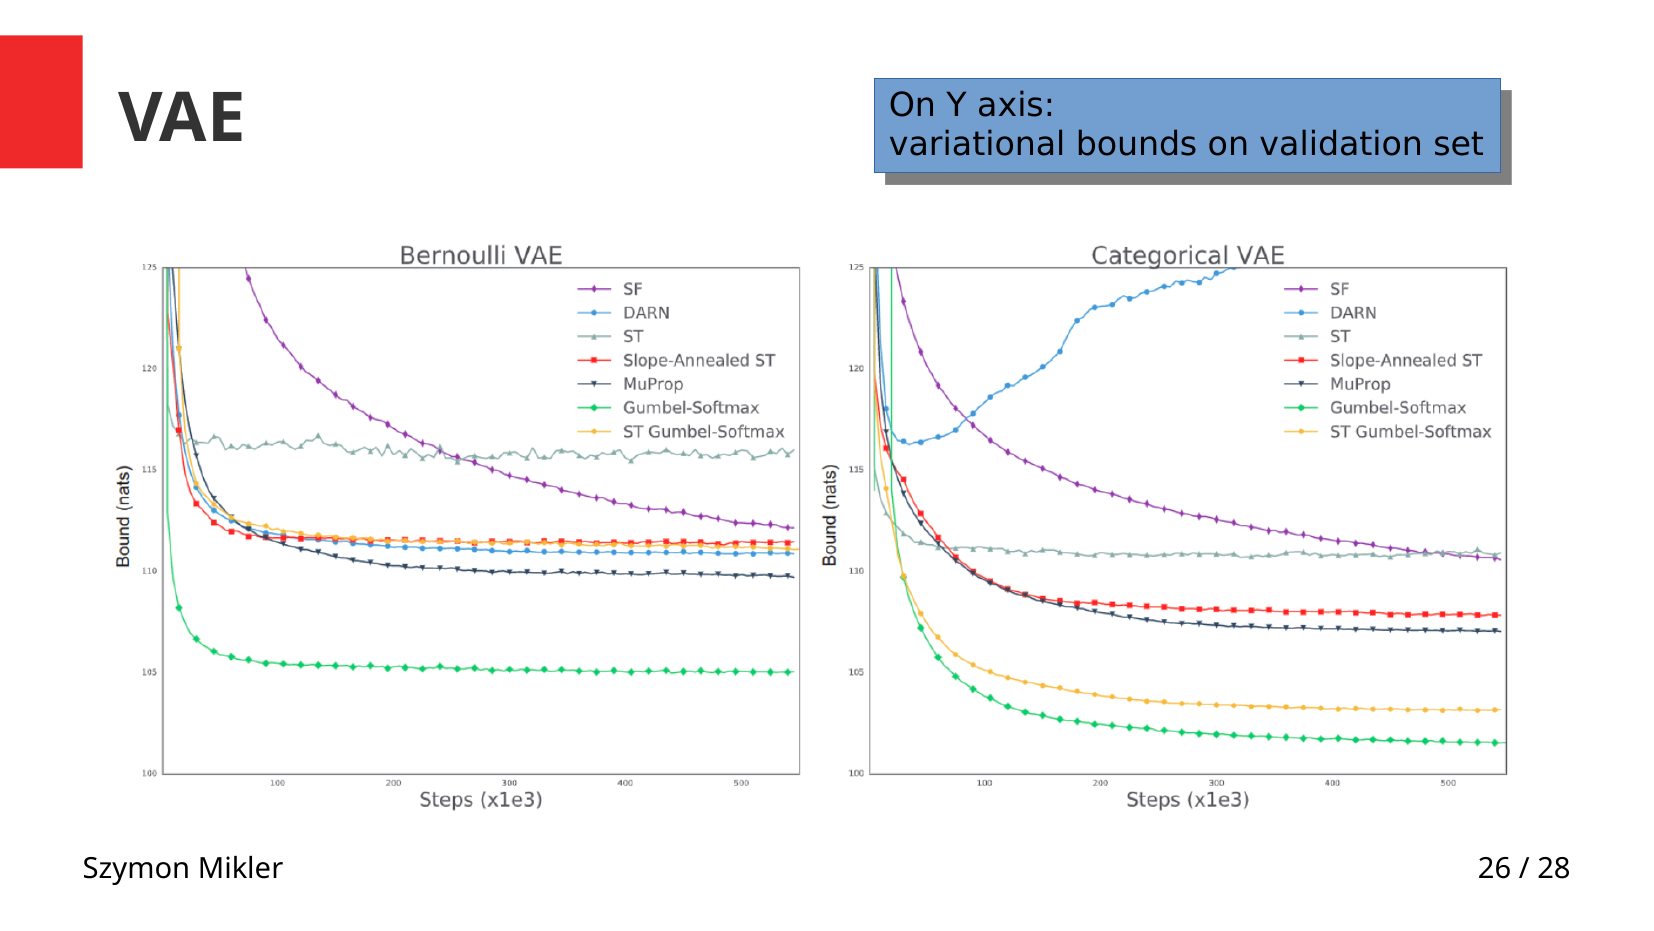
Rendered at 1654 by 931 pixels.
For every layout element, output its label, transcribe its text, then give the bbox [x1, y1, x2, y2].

title VAE [118, 37, 1571, 188]
picture [47, 188, 1595, 824]
text_box On Y axis: variational bounds on validation set [874, 78, 1501, 173]
